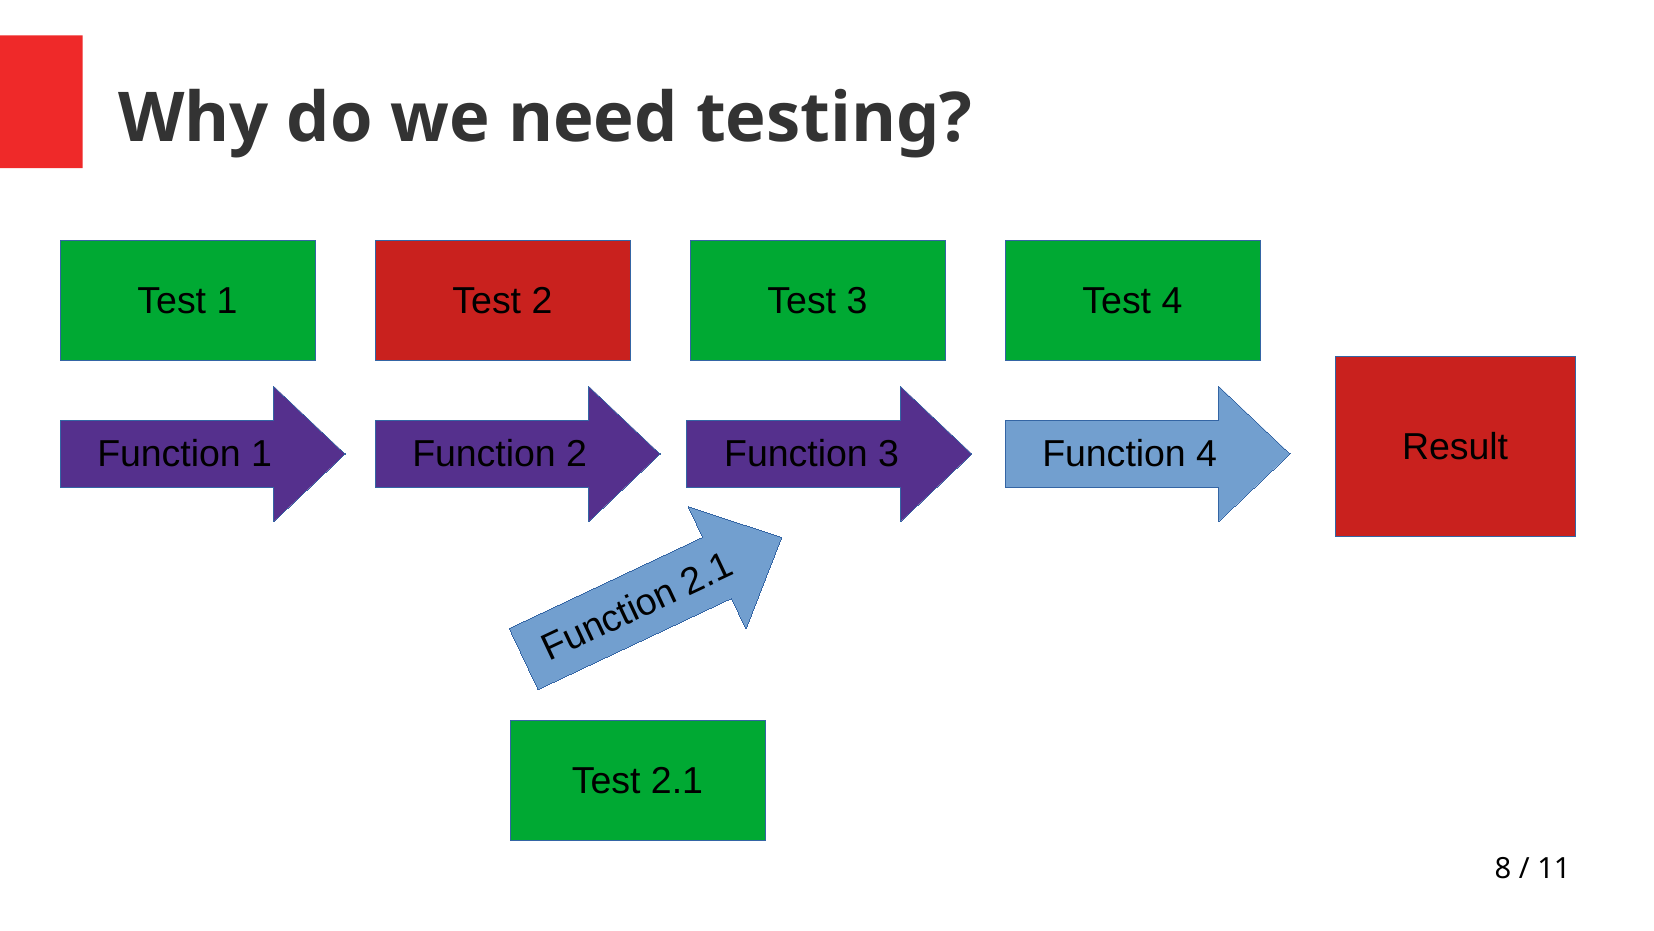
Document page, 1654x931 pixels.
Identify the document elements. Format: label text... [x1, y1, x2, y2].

text_box Test 1 [60, 240, 316, 361]
text_box Result [1335, 356, 1576, 537]
text_box Test 4 [1005, 240, 1261, 361]
text_box Function 2.1 [509, 506, 782, 690]
text_box Test 2 [375, 240, 631, 361]
text_box Function 2 [375, 386, 661, 522]
text_box Function 1 [60, 386, 346, 522]
text_box Test 3 [690, 240, 946, 361]
text_box Function 3 [686, 386, 972, 522]
text_box Test 2.1 [510, 720, 766, 841]
title Why do we need testing? [118, 36, 1571, 193]
text_box Function 4 [1005, 386, 1291, 522]
